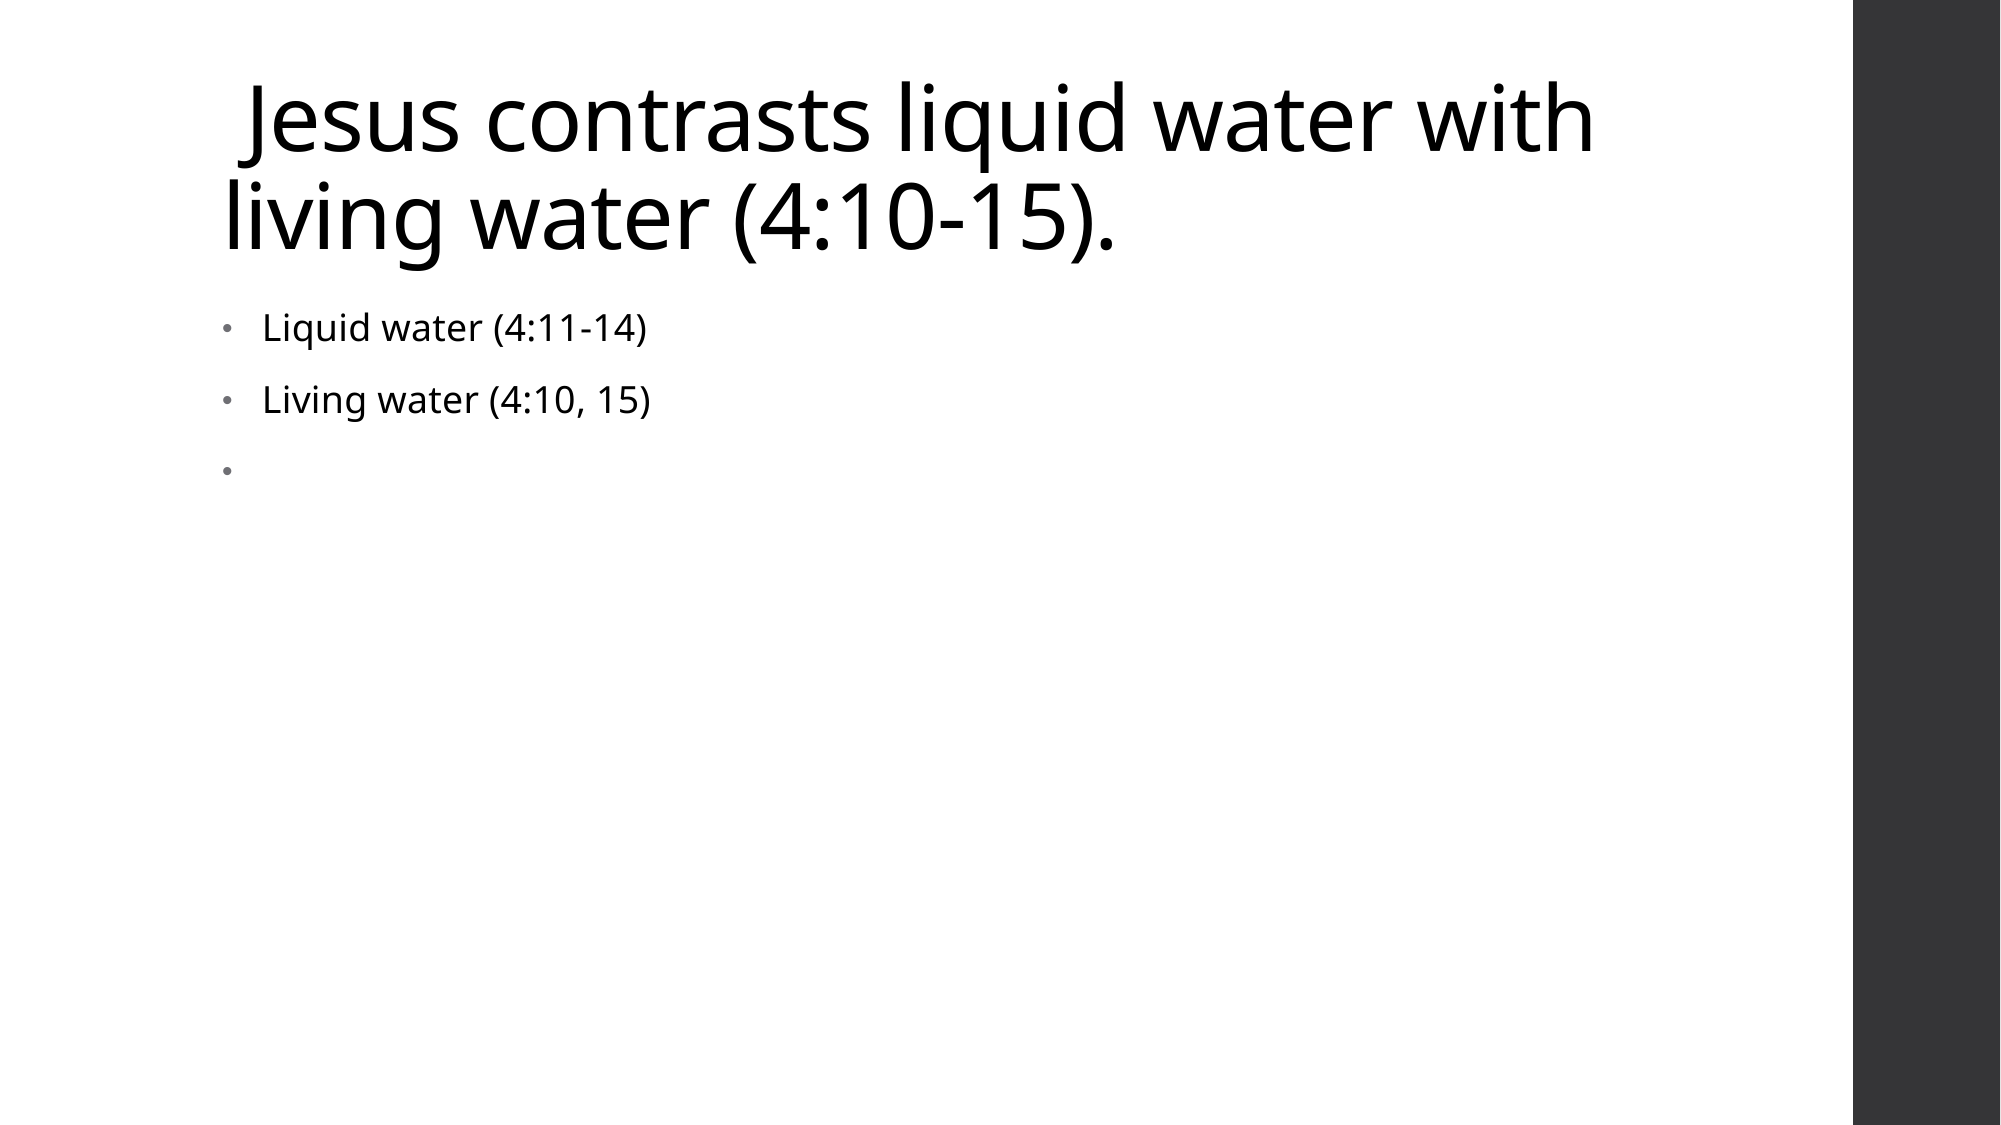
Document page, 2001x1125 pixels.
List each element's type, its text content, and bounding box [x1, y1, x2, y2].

title Jesus contrasts liquid water with living water (4:10-15). [206, 60, 1797, 278]
list Liquid water (4:11-14) Living water (4:10, 15) [206, 299, 1617, 1014]
